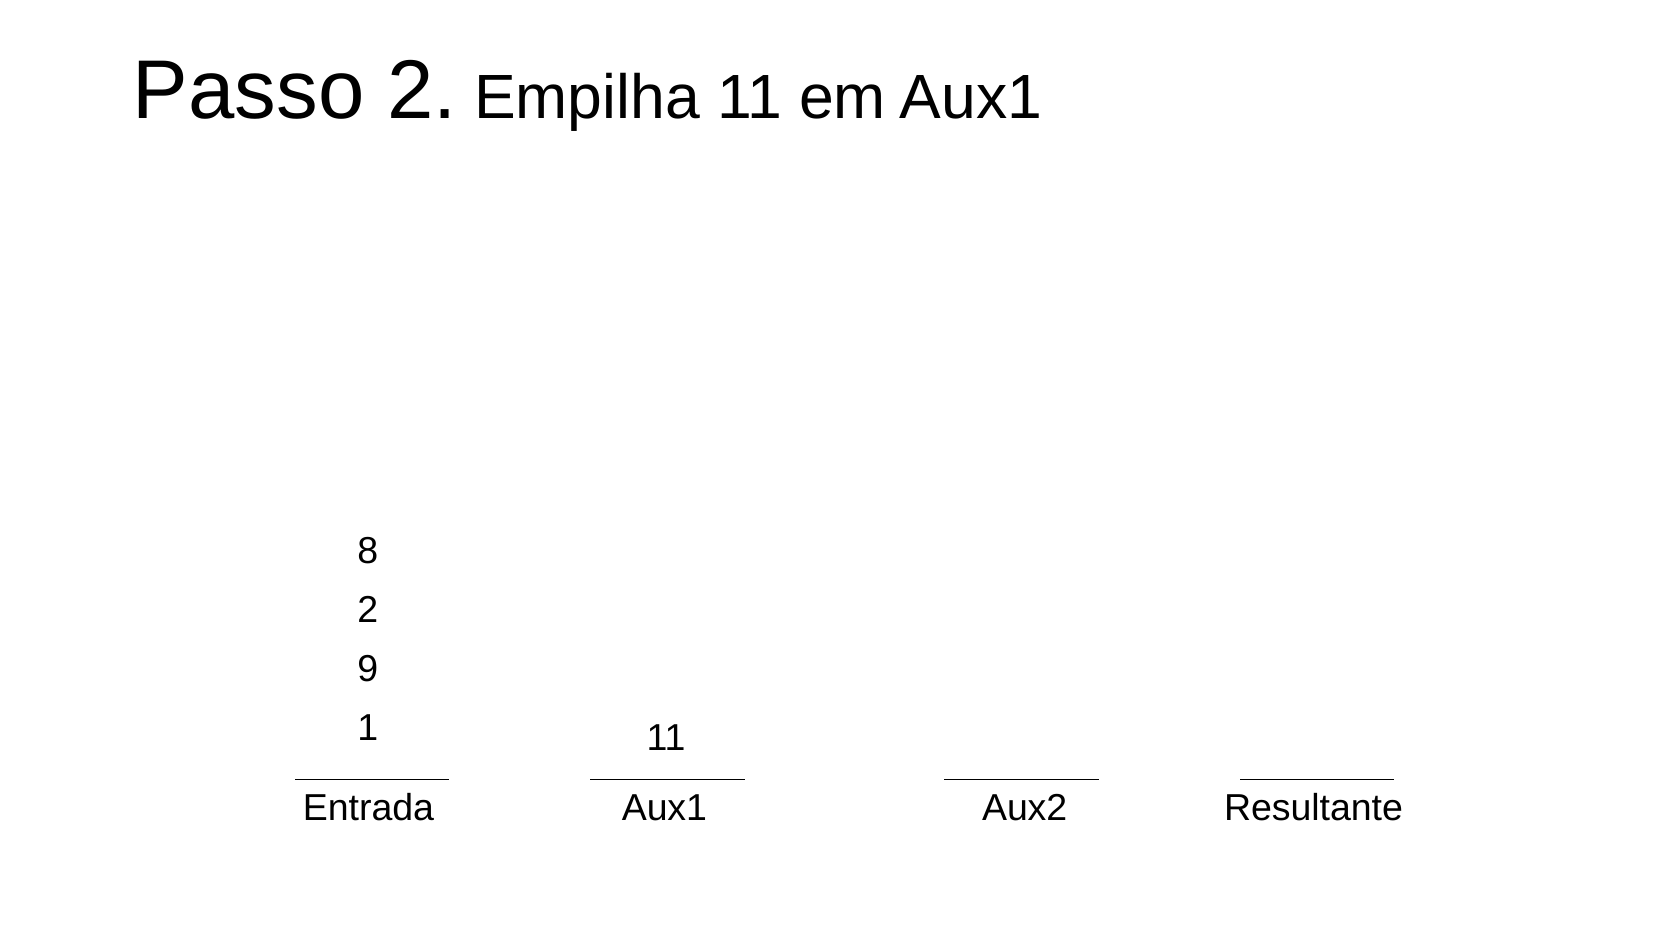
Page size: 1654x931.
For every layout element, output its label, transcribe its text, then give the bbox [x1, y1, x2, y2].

text_box Resultante [1209, 779, 1418, 837]
text_box Entrada [288, 779, 449, 837]
text_box 8 [342, 521, 393, 579]
text_box 11 [631, 708, 701, 766]
text_box 9 [342, 640, 393, 697]
text_box Aux2 [967, 780, 1083, 837]
text_box 1 [342, 699, 393, 756]
text_box Aux1 [607, 780, 723, 837]
text_box Passo 2. Empilha 11 em Aux1 [118, 35, 1512, 214]
text_box 2 [342, 580, 393, 638]
